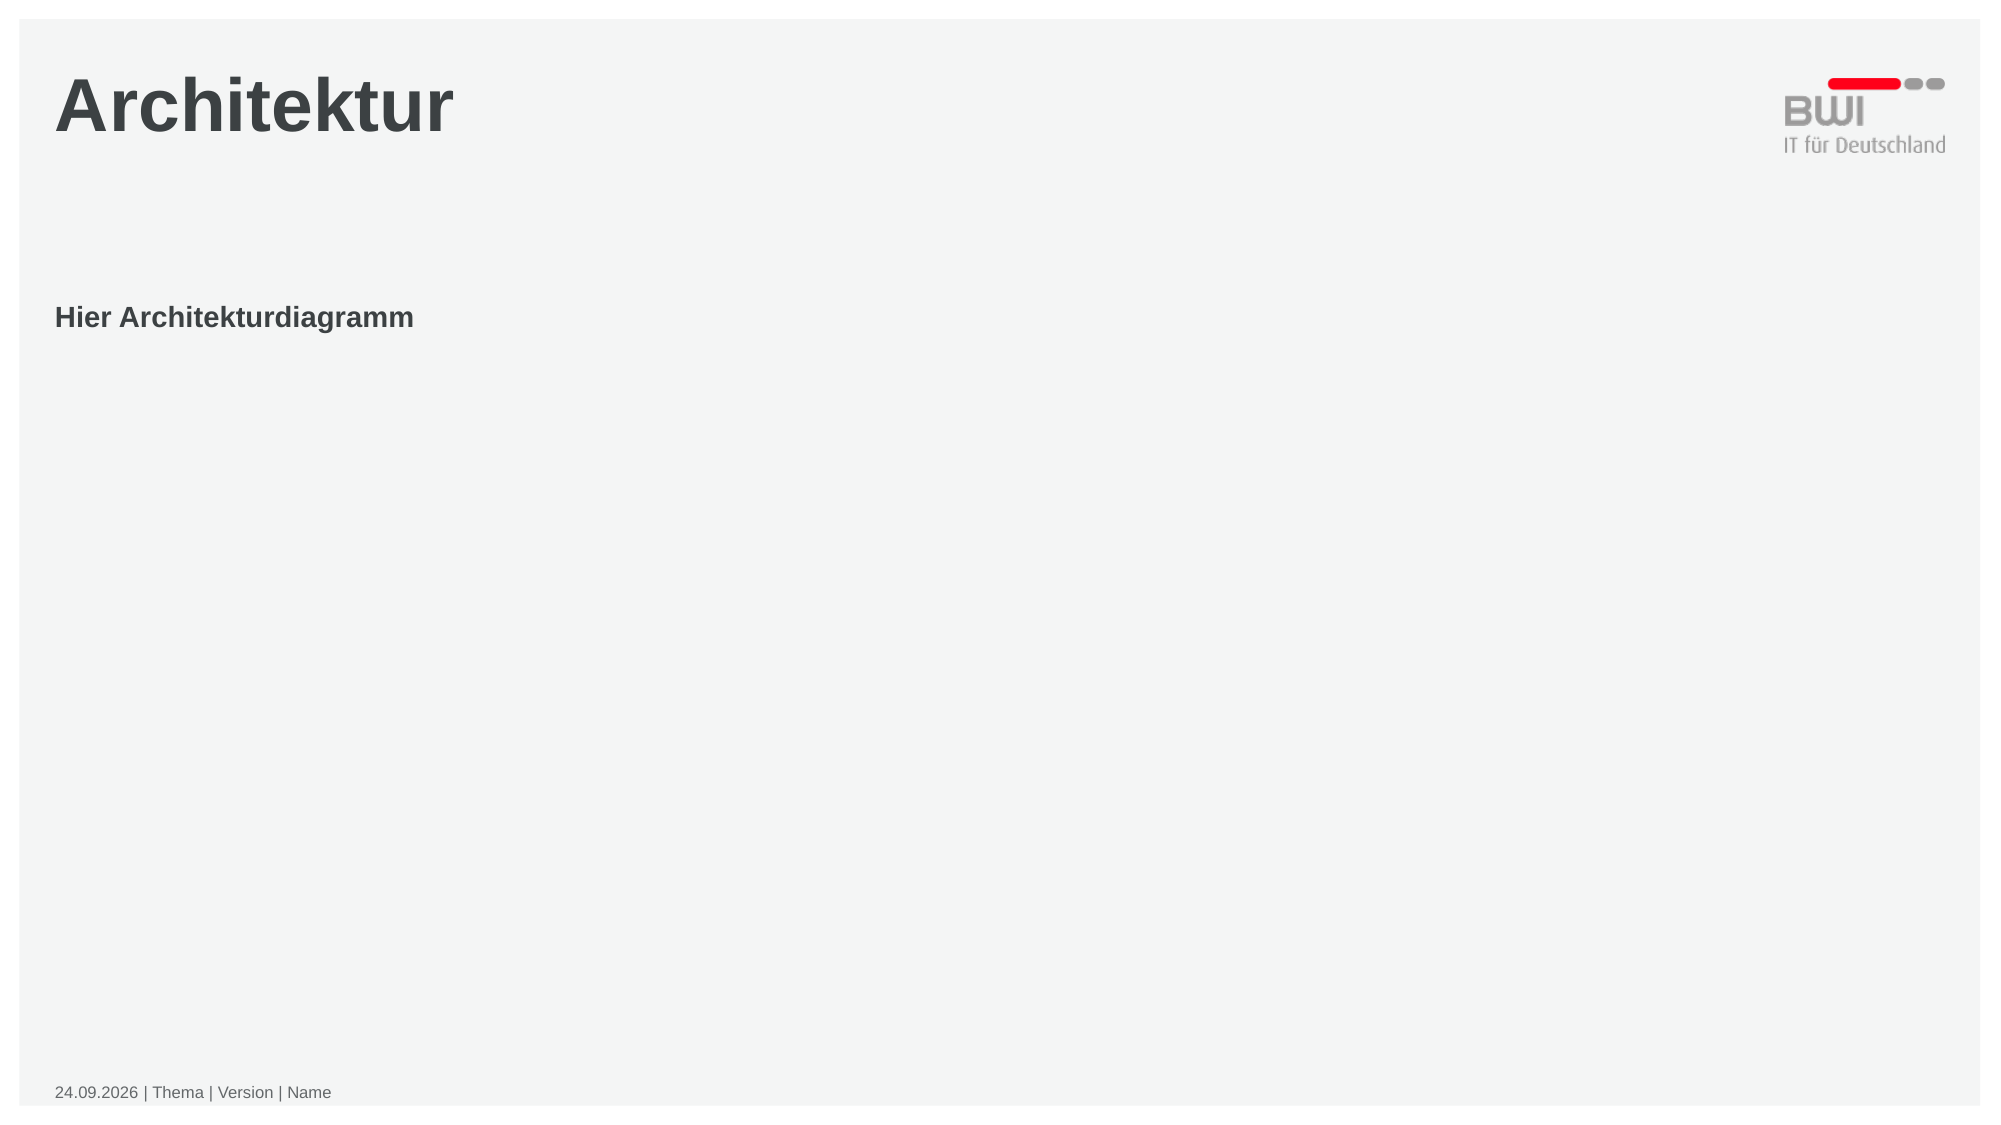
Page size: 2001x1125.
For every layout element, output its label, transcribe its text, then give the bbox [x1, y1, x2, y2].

picture [1785, 78, 1945, 153]
list Hier Architekturdiagramm [55, 302, 1945, 1047]
title Architektur [55, 66, 1461, 256]
